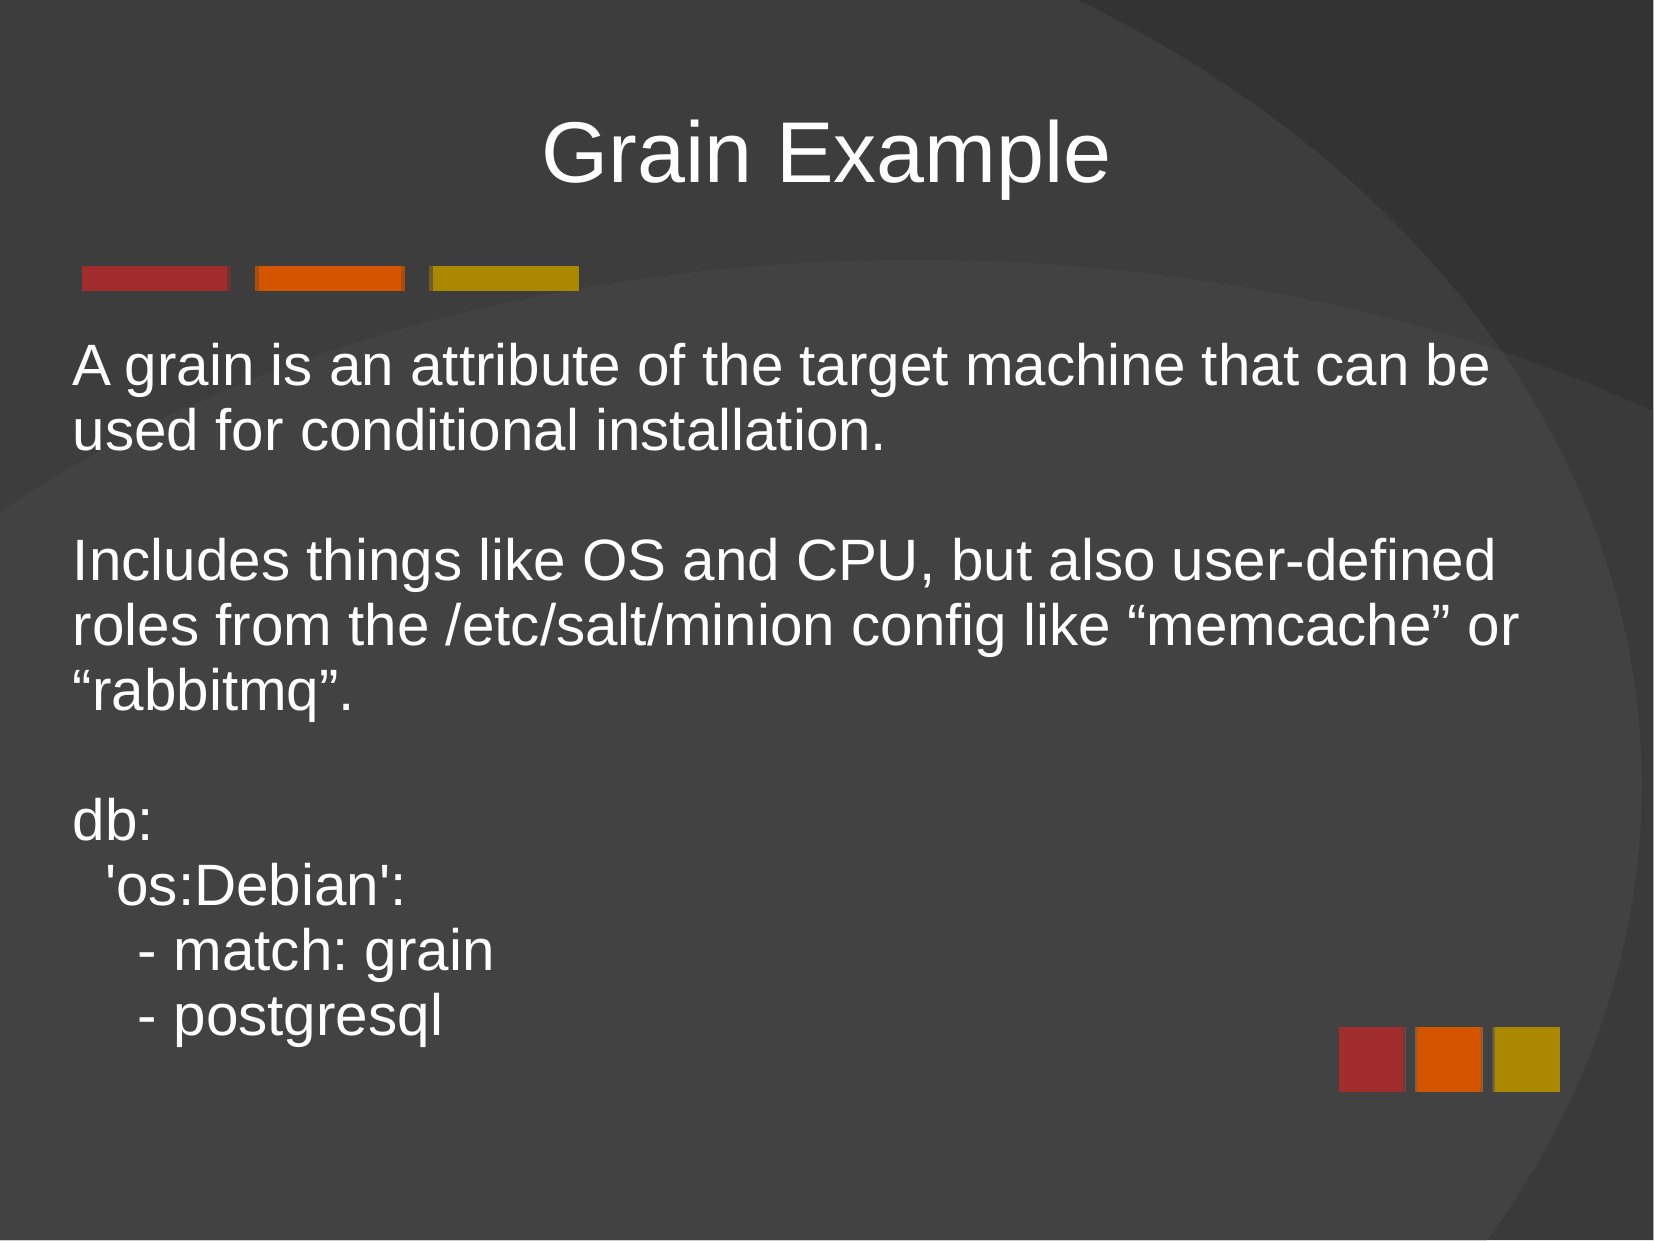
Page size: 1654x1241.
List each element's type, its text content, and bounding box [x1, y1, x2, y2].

picture [82, 266, 579, 291]
picture [1339, 1081, 1560, 1092]
title Grain Example [82, 49, 1571, 257]
subtitle A grain is an attribute of the target machine that can be used for conditional installation. Includes things like OS and CPU, but also user-defined roles from the /etc/salt/minion config like “memcache” or “rabbitmq”. db: 'os:Debian': - match: grain - postgresql [72, 300, 1562, 1081]
